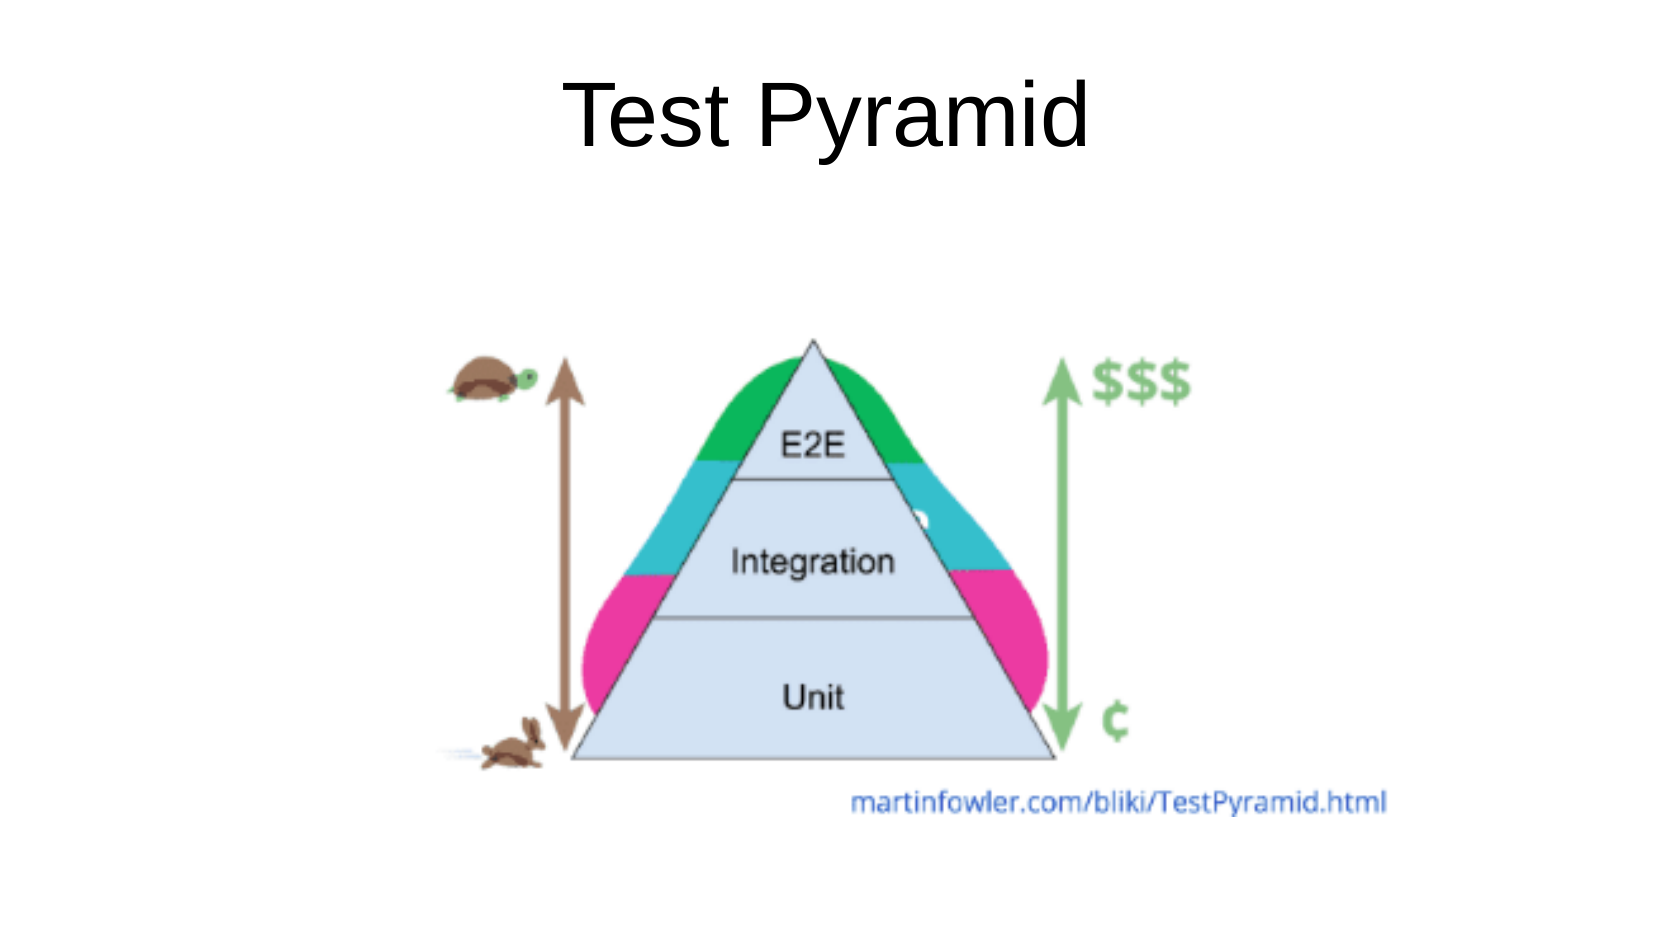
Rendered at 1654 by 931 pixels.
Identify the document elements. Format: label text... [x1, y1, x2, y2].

picture [290, 314, 1396, 817]
title Test Pyramid [82, 37, 1571, 193]
